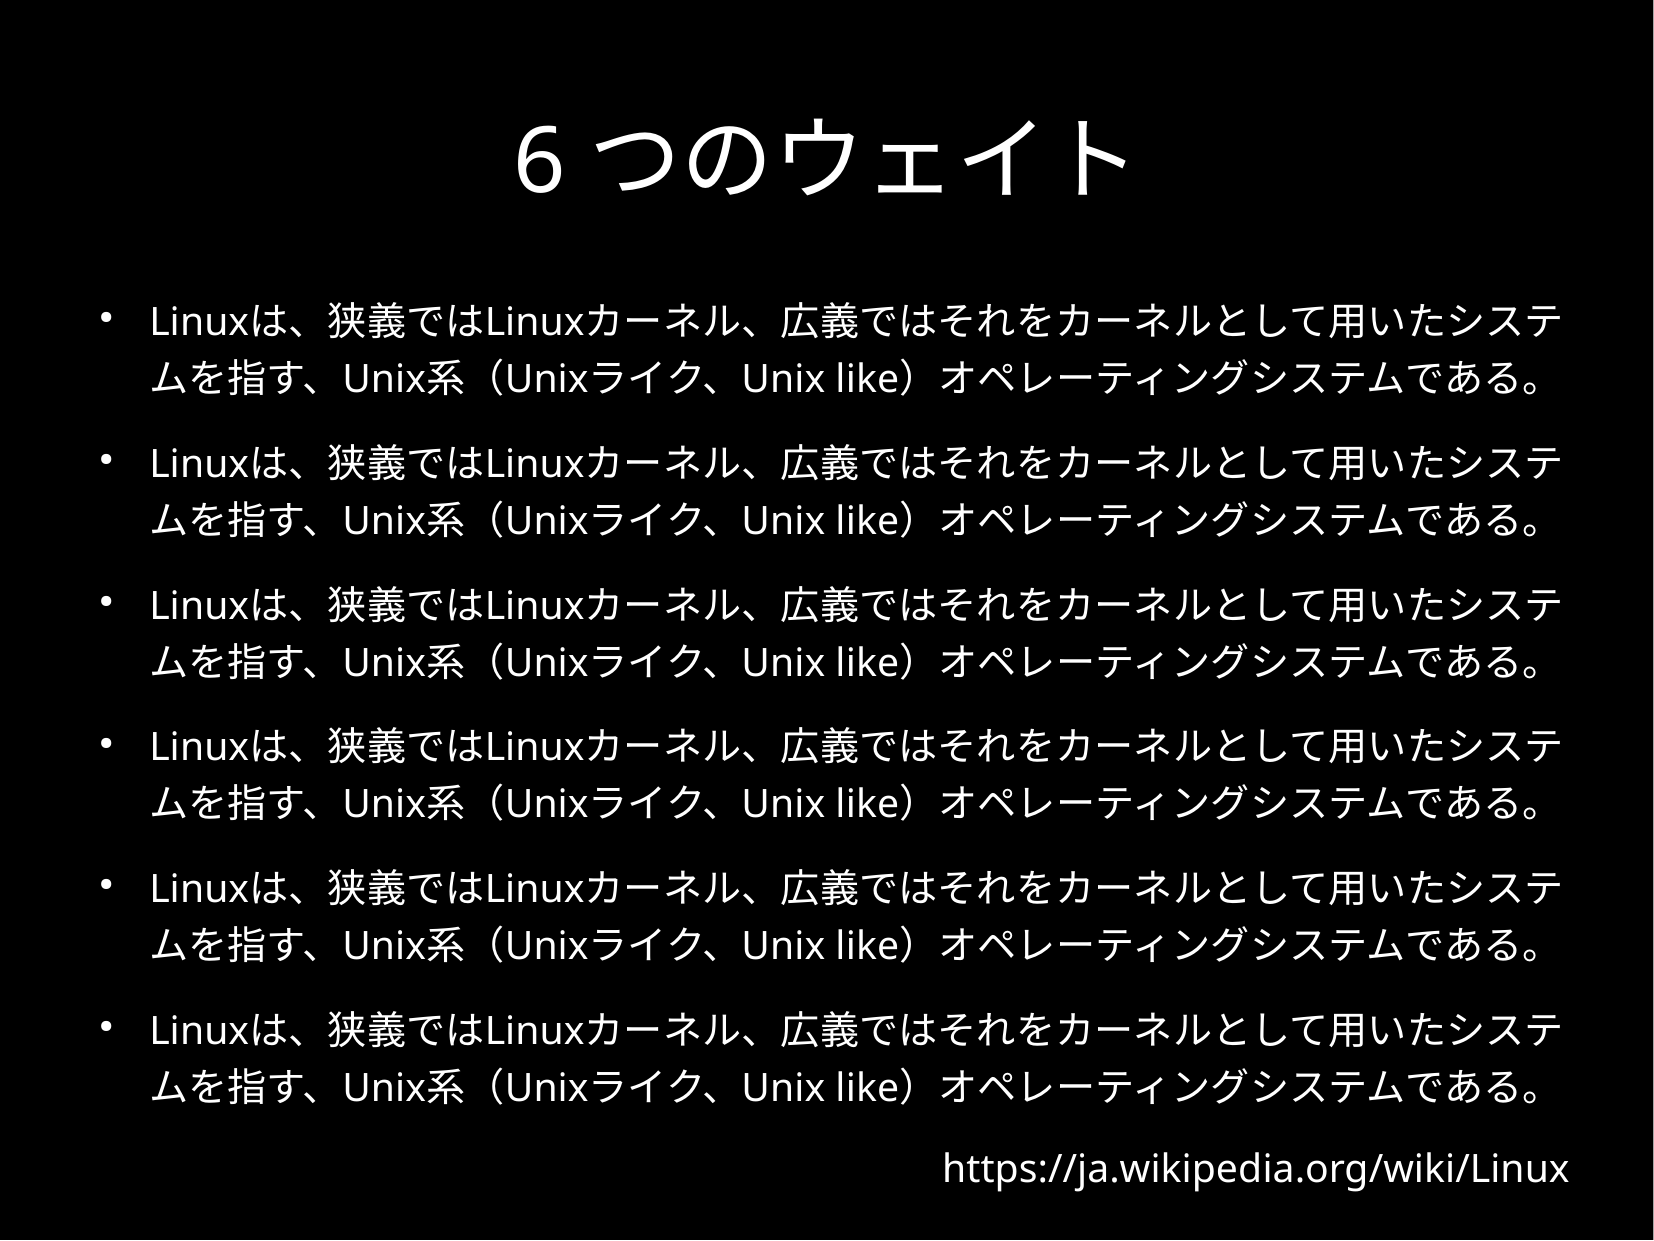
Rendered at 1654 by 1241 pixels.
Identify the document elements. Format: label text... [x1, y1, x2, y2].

title 6 つのウェイト [82, 49, 1571, 257]
list Linuxは、狭義ではLinuxカーネル、広義ではそれをカーネルとして用いたシステムを指す、Unix系（Unixライク、Unix like）オペレーティングシステムである。 Linuxは、狭義ではLinuxカーネル、広義ではそれをカーネルとして用いたシステムを指す、Unix系（Unixライク、Unix like）オペレーティングシステムである。 Linuxは、狭義ではLinuxカーネル、広義ではそれをカーネルとして用いたシステムを指す、Unix系（Unixライク、Unix like）オペレーティングシステムである。 Linuxは、狭義ではLinuxカーネル、広義ではそれをカーネルとして用いたシステムを指す、Unix系（Unixライク、Unix like）オペレーティングシステムである。 Linuxは、狭義ではLinuxカーネル、広義ではそれをカーネルとして用いたシステムを指す、Unix系（Unixライク、Unix like）オペレーティングシステムである。 Linuxは、狭義ではLinuxカーネル、広義ではそれをカーネルとして用いたシステムを指す、Unix系（Unixライク、Unix like）オペレーティングシステムである。 https://ja.wikipedia.org/wiki/Linux [82, 290, 1571, 1205]
